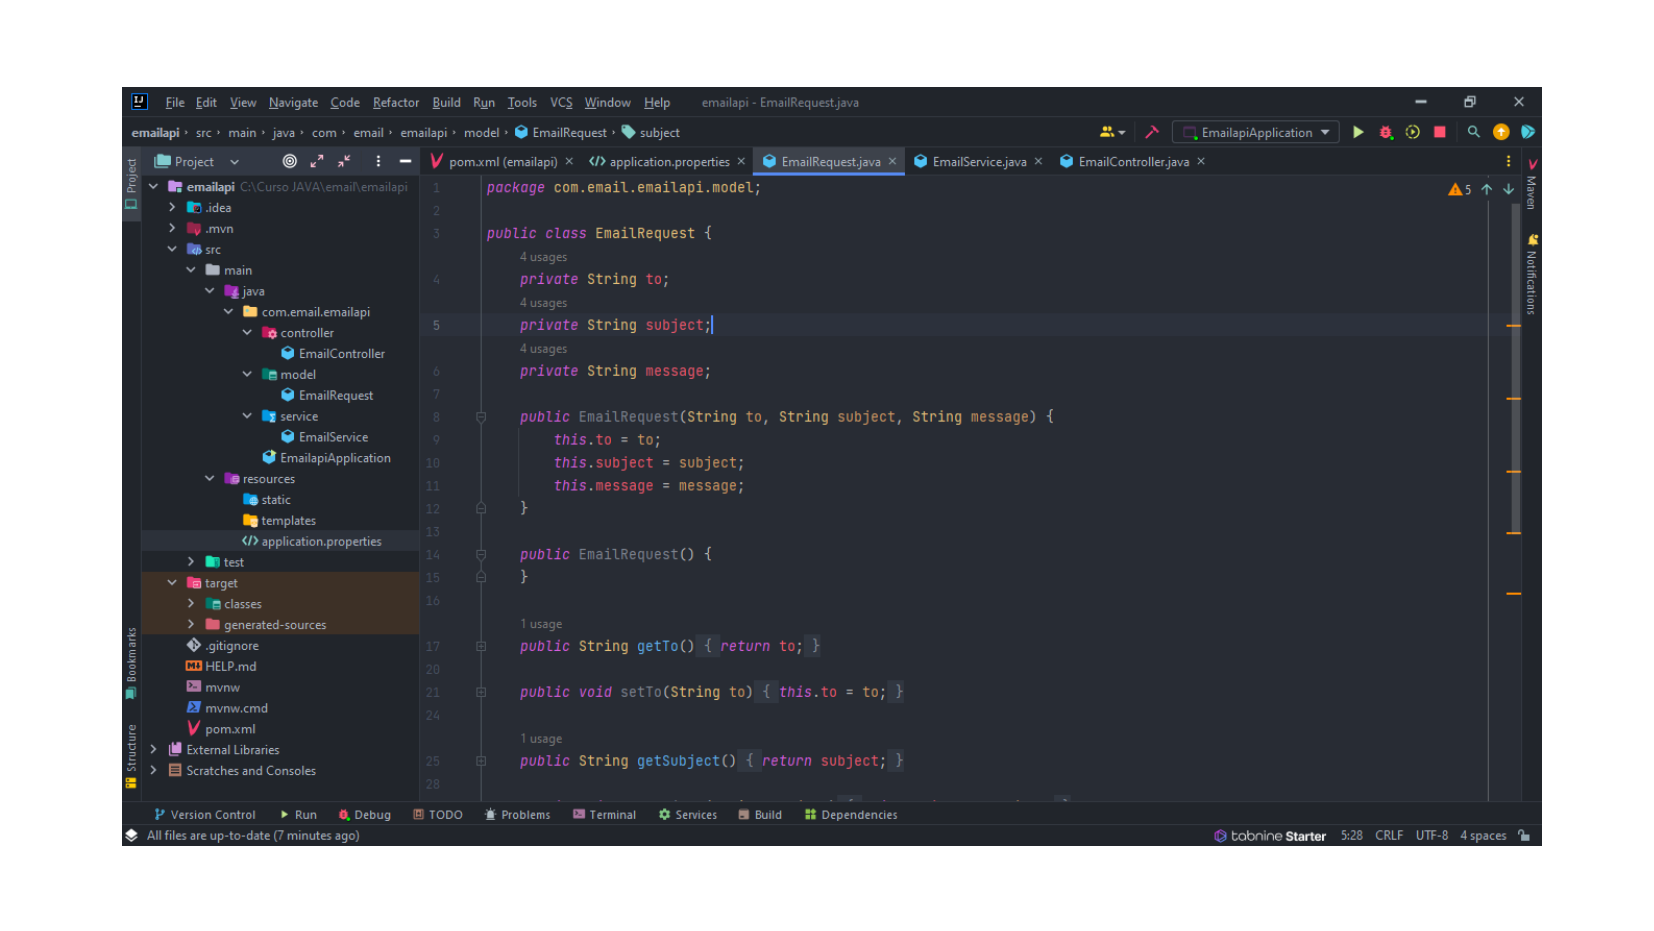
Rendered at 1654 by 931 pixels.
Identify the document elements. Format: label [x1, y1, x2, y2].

picture [122, 87, 1542, 846]
